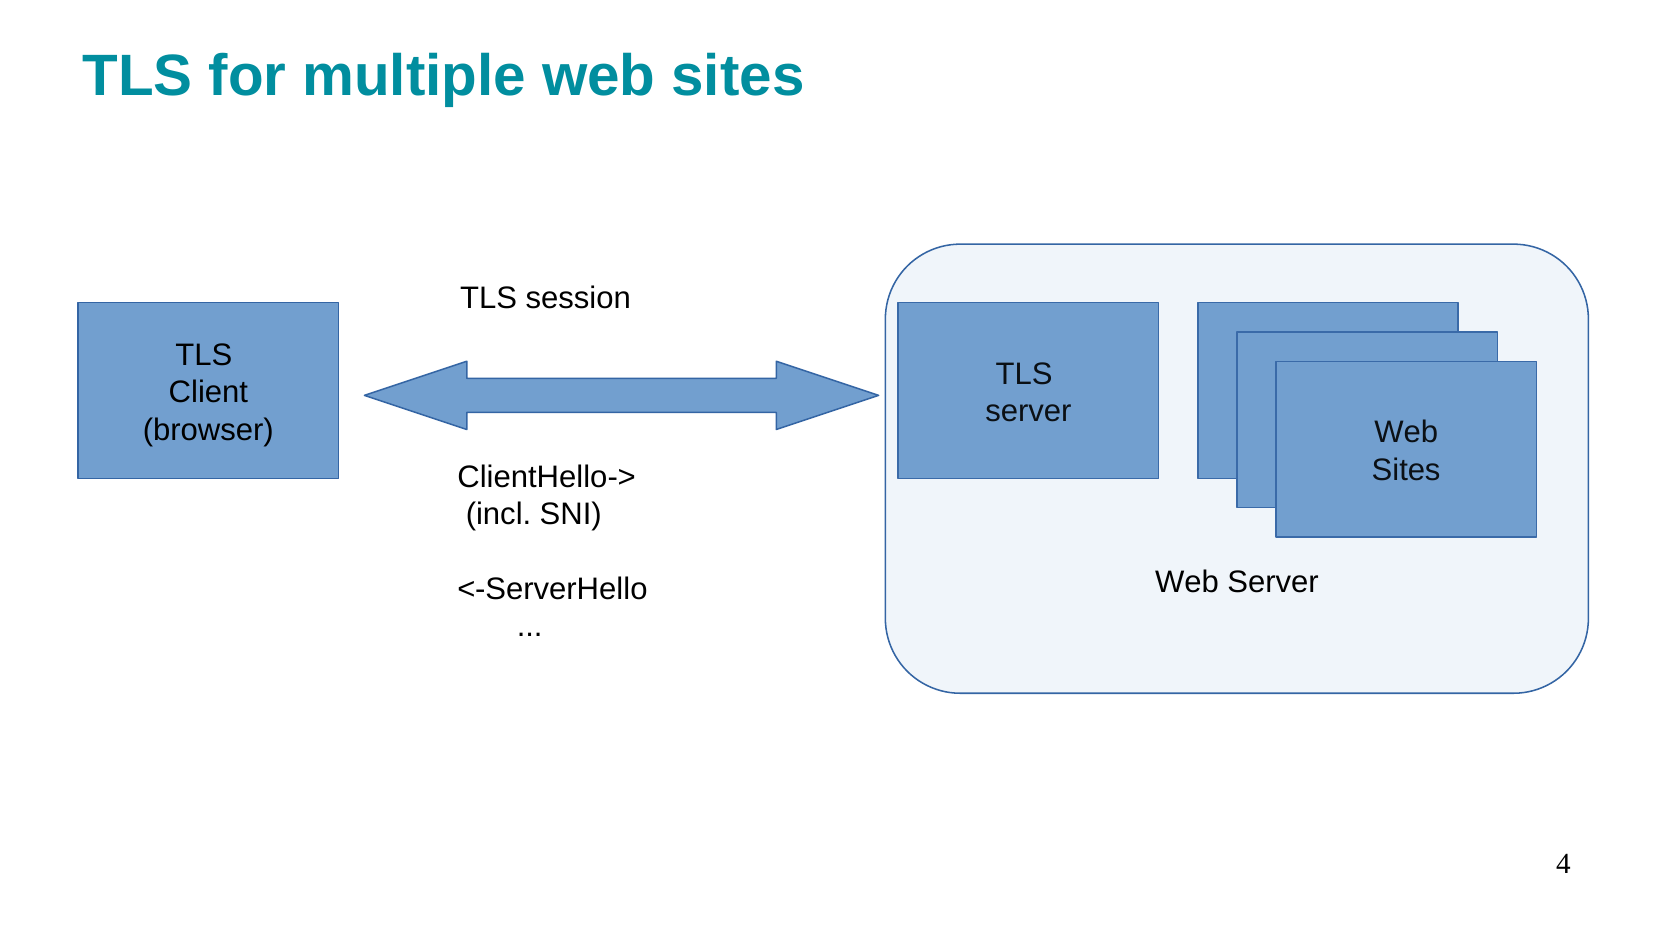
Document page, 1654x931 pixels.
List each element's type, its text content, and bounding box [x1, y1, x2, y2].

text_box Web Server [885, 244, 1589, 694]
text_box TLS for multiple web sites [82, 36, 1571, 193]
text_box [364, 361, 879, 430]
text_box ClientHello-> (incl. SNI) <-ServerHello ... [442, 449, 814, 710]
text_box TLS Client (browser) [78, 302, 339, 479]
text_box TLS session [445, 270, 782, 333]
